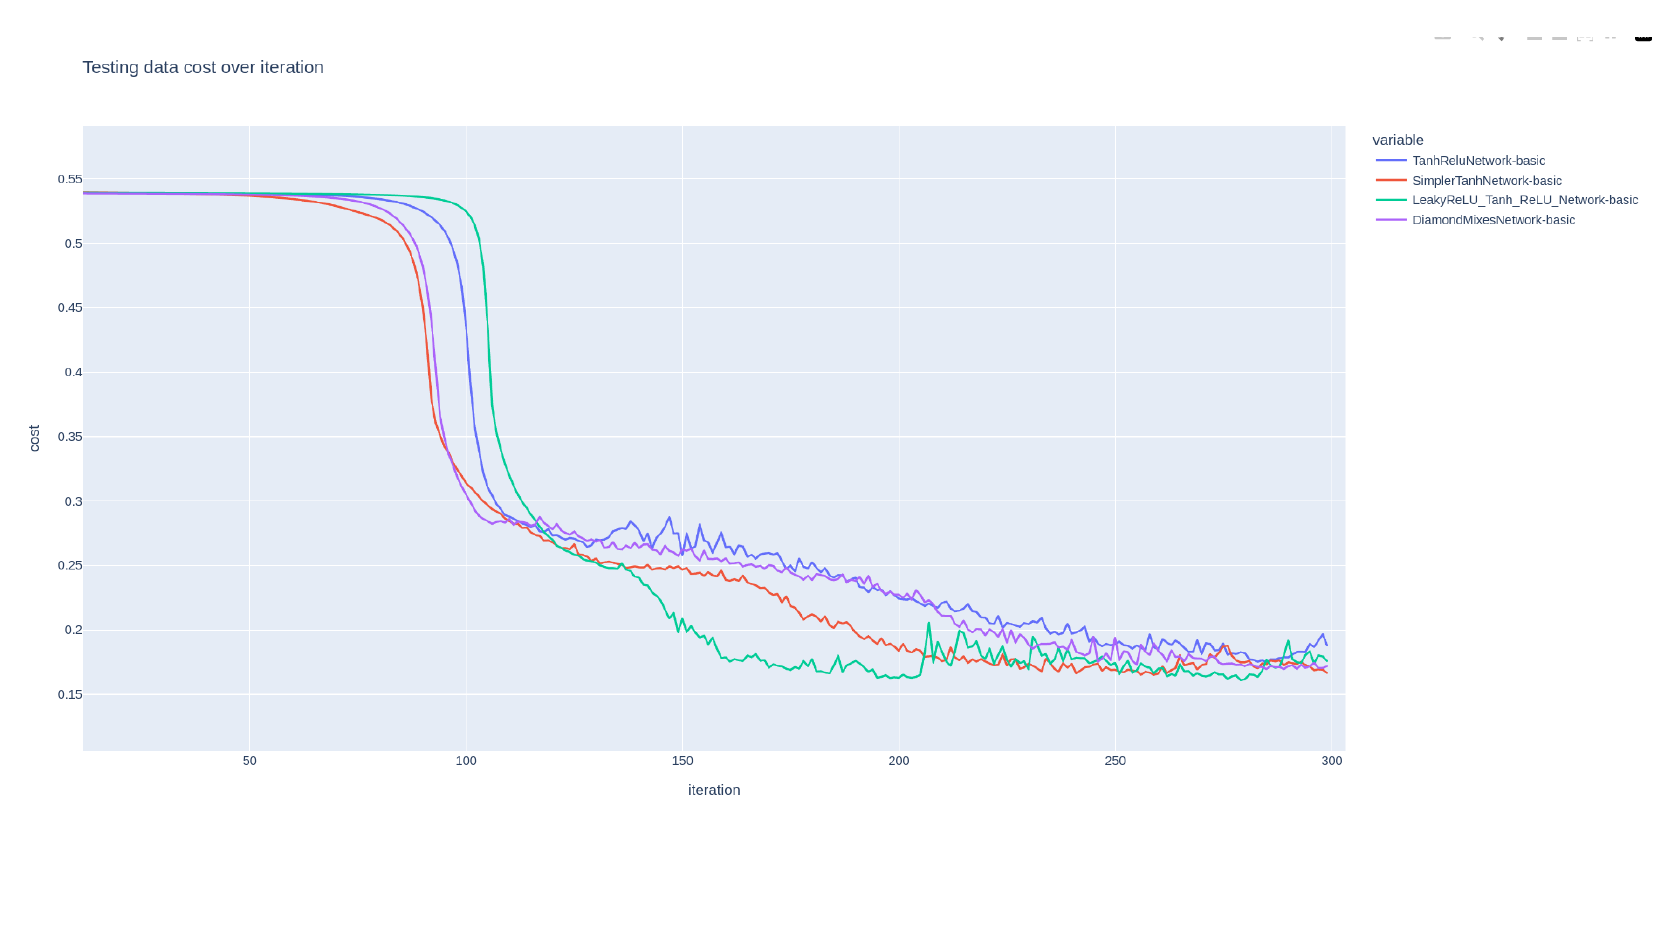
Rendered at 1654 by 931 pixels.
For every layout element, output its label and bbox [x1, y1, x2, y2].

picture [0, 37, 1654, 818]
